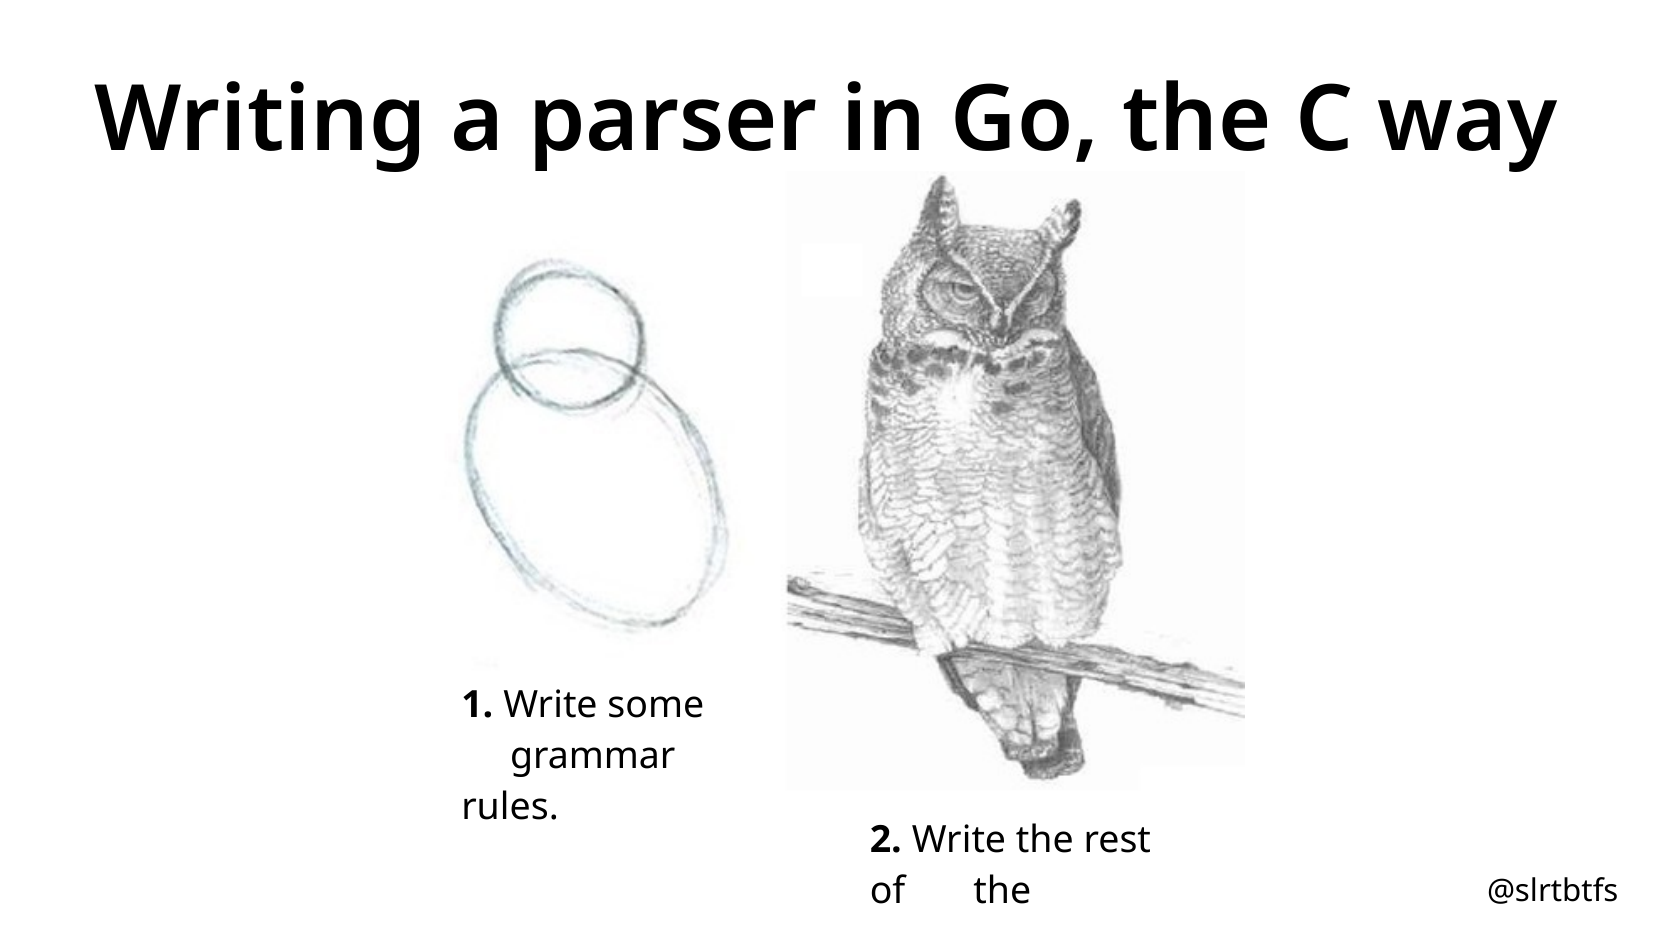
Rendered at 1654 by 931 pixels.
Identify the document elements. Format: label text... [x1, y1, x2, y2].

title Writing a parser in Go, the C way [82, 37, 1571, 193]
text_box 1. Write some grammar rules. [446, 670, 766, 781]
picture [405, 171, 1245, 841]
text_box 2. Write the rest of the parser. [855, 805, 1174, 916]
